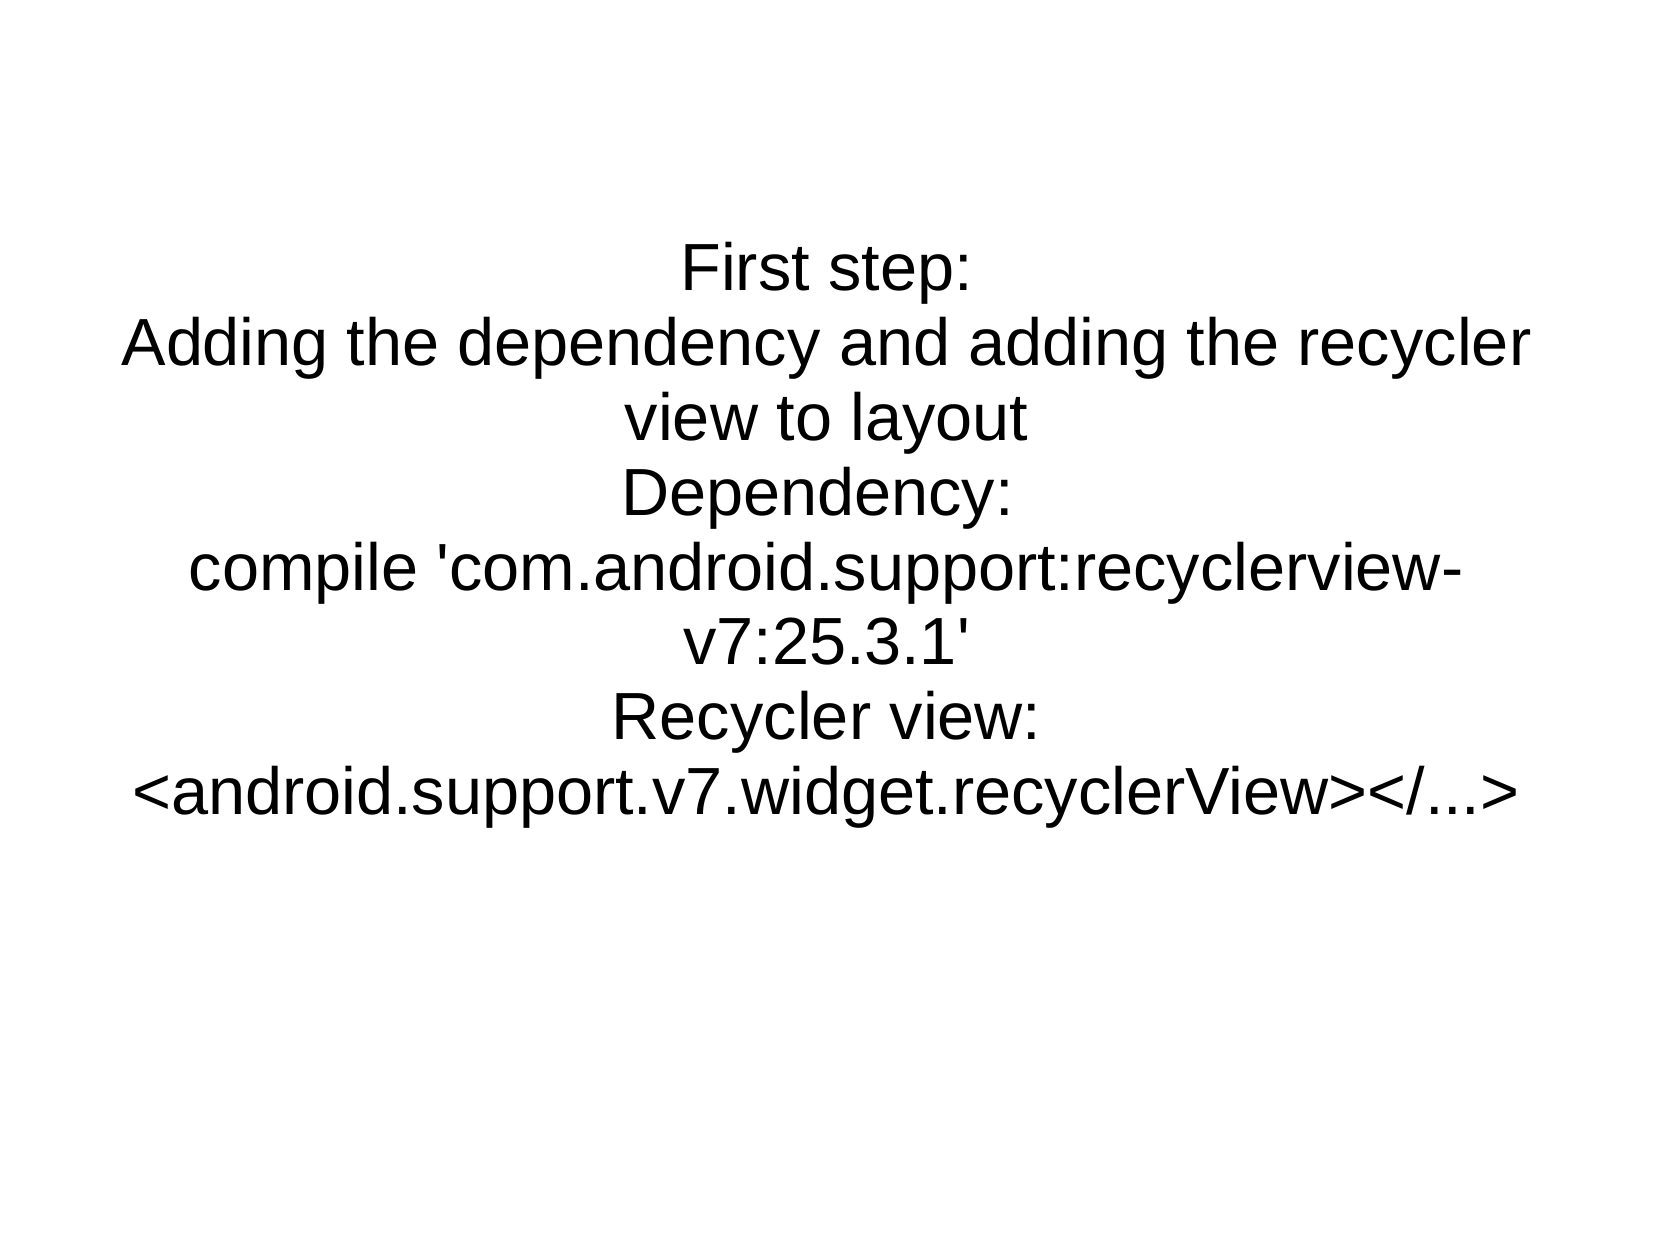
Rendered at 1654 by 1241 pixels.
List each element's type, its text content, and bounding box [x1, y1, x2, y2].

subtitle First step: Adding the dependency and adding the recycler view to layout Dependency: compile 'com.android.support:recyclerview-v7:25.3.1' Recycler view: <android.support.v7.widget.recyclerView></...> [82, 49, 1571, 1010]
